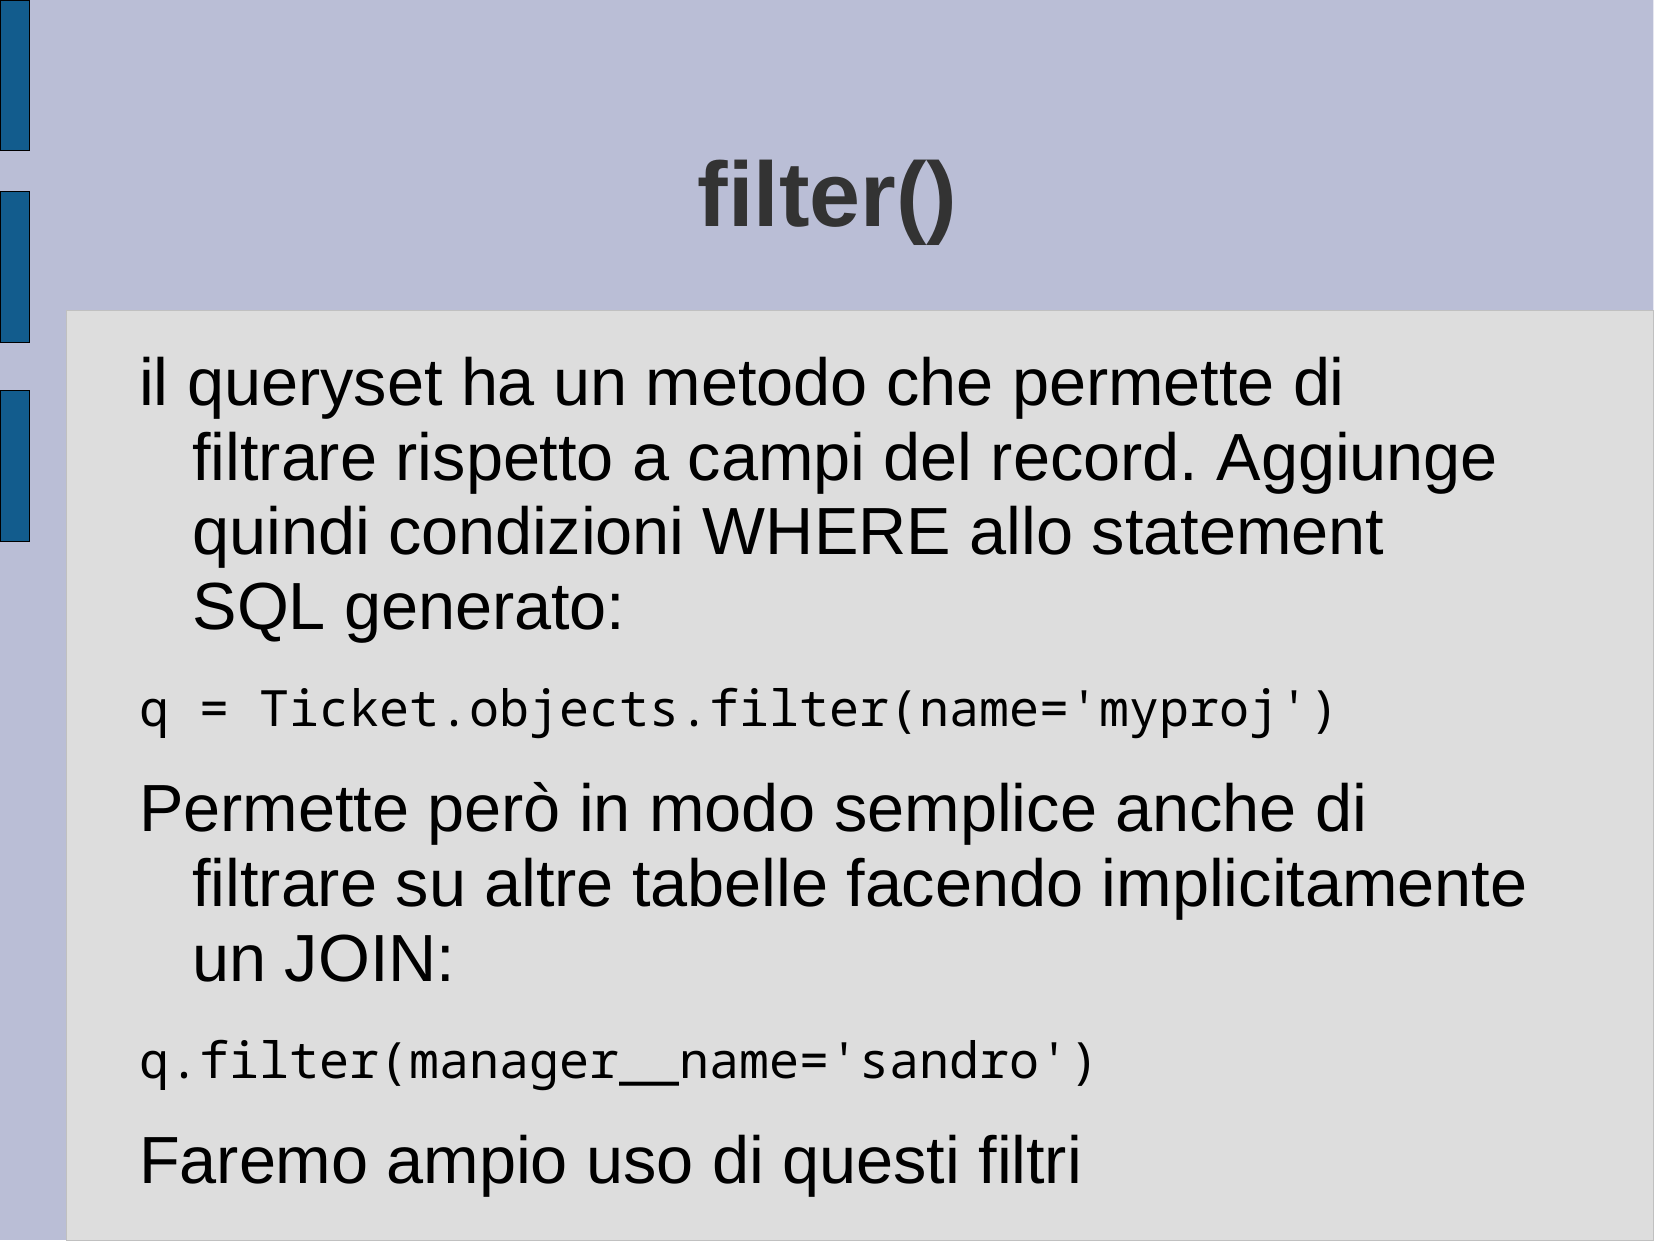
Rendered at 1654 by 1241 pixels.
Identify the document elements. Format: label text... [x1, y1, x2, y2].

title filter() [121, 91, 1534, 299]
list il queryset ha un metodo che permette di filtrare rispetto a campi del record. Aggiunge quindi condizioni WHERE allo statement SQL generato: q = Ticket.objects.filter(name='myproj') Permette però in modo semplice anche di filtrare su altre tabelle facendo implicitamente un JOIN: q.filter(manager__name='sandro') Faremo ampio uso di questi filtri [121, 344, 1534, 1202]
